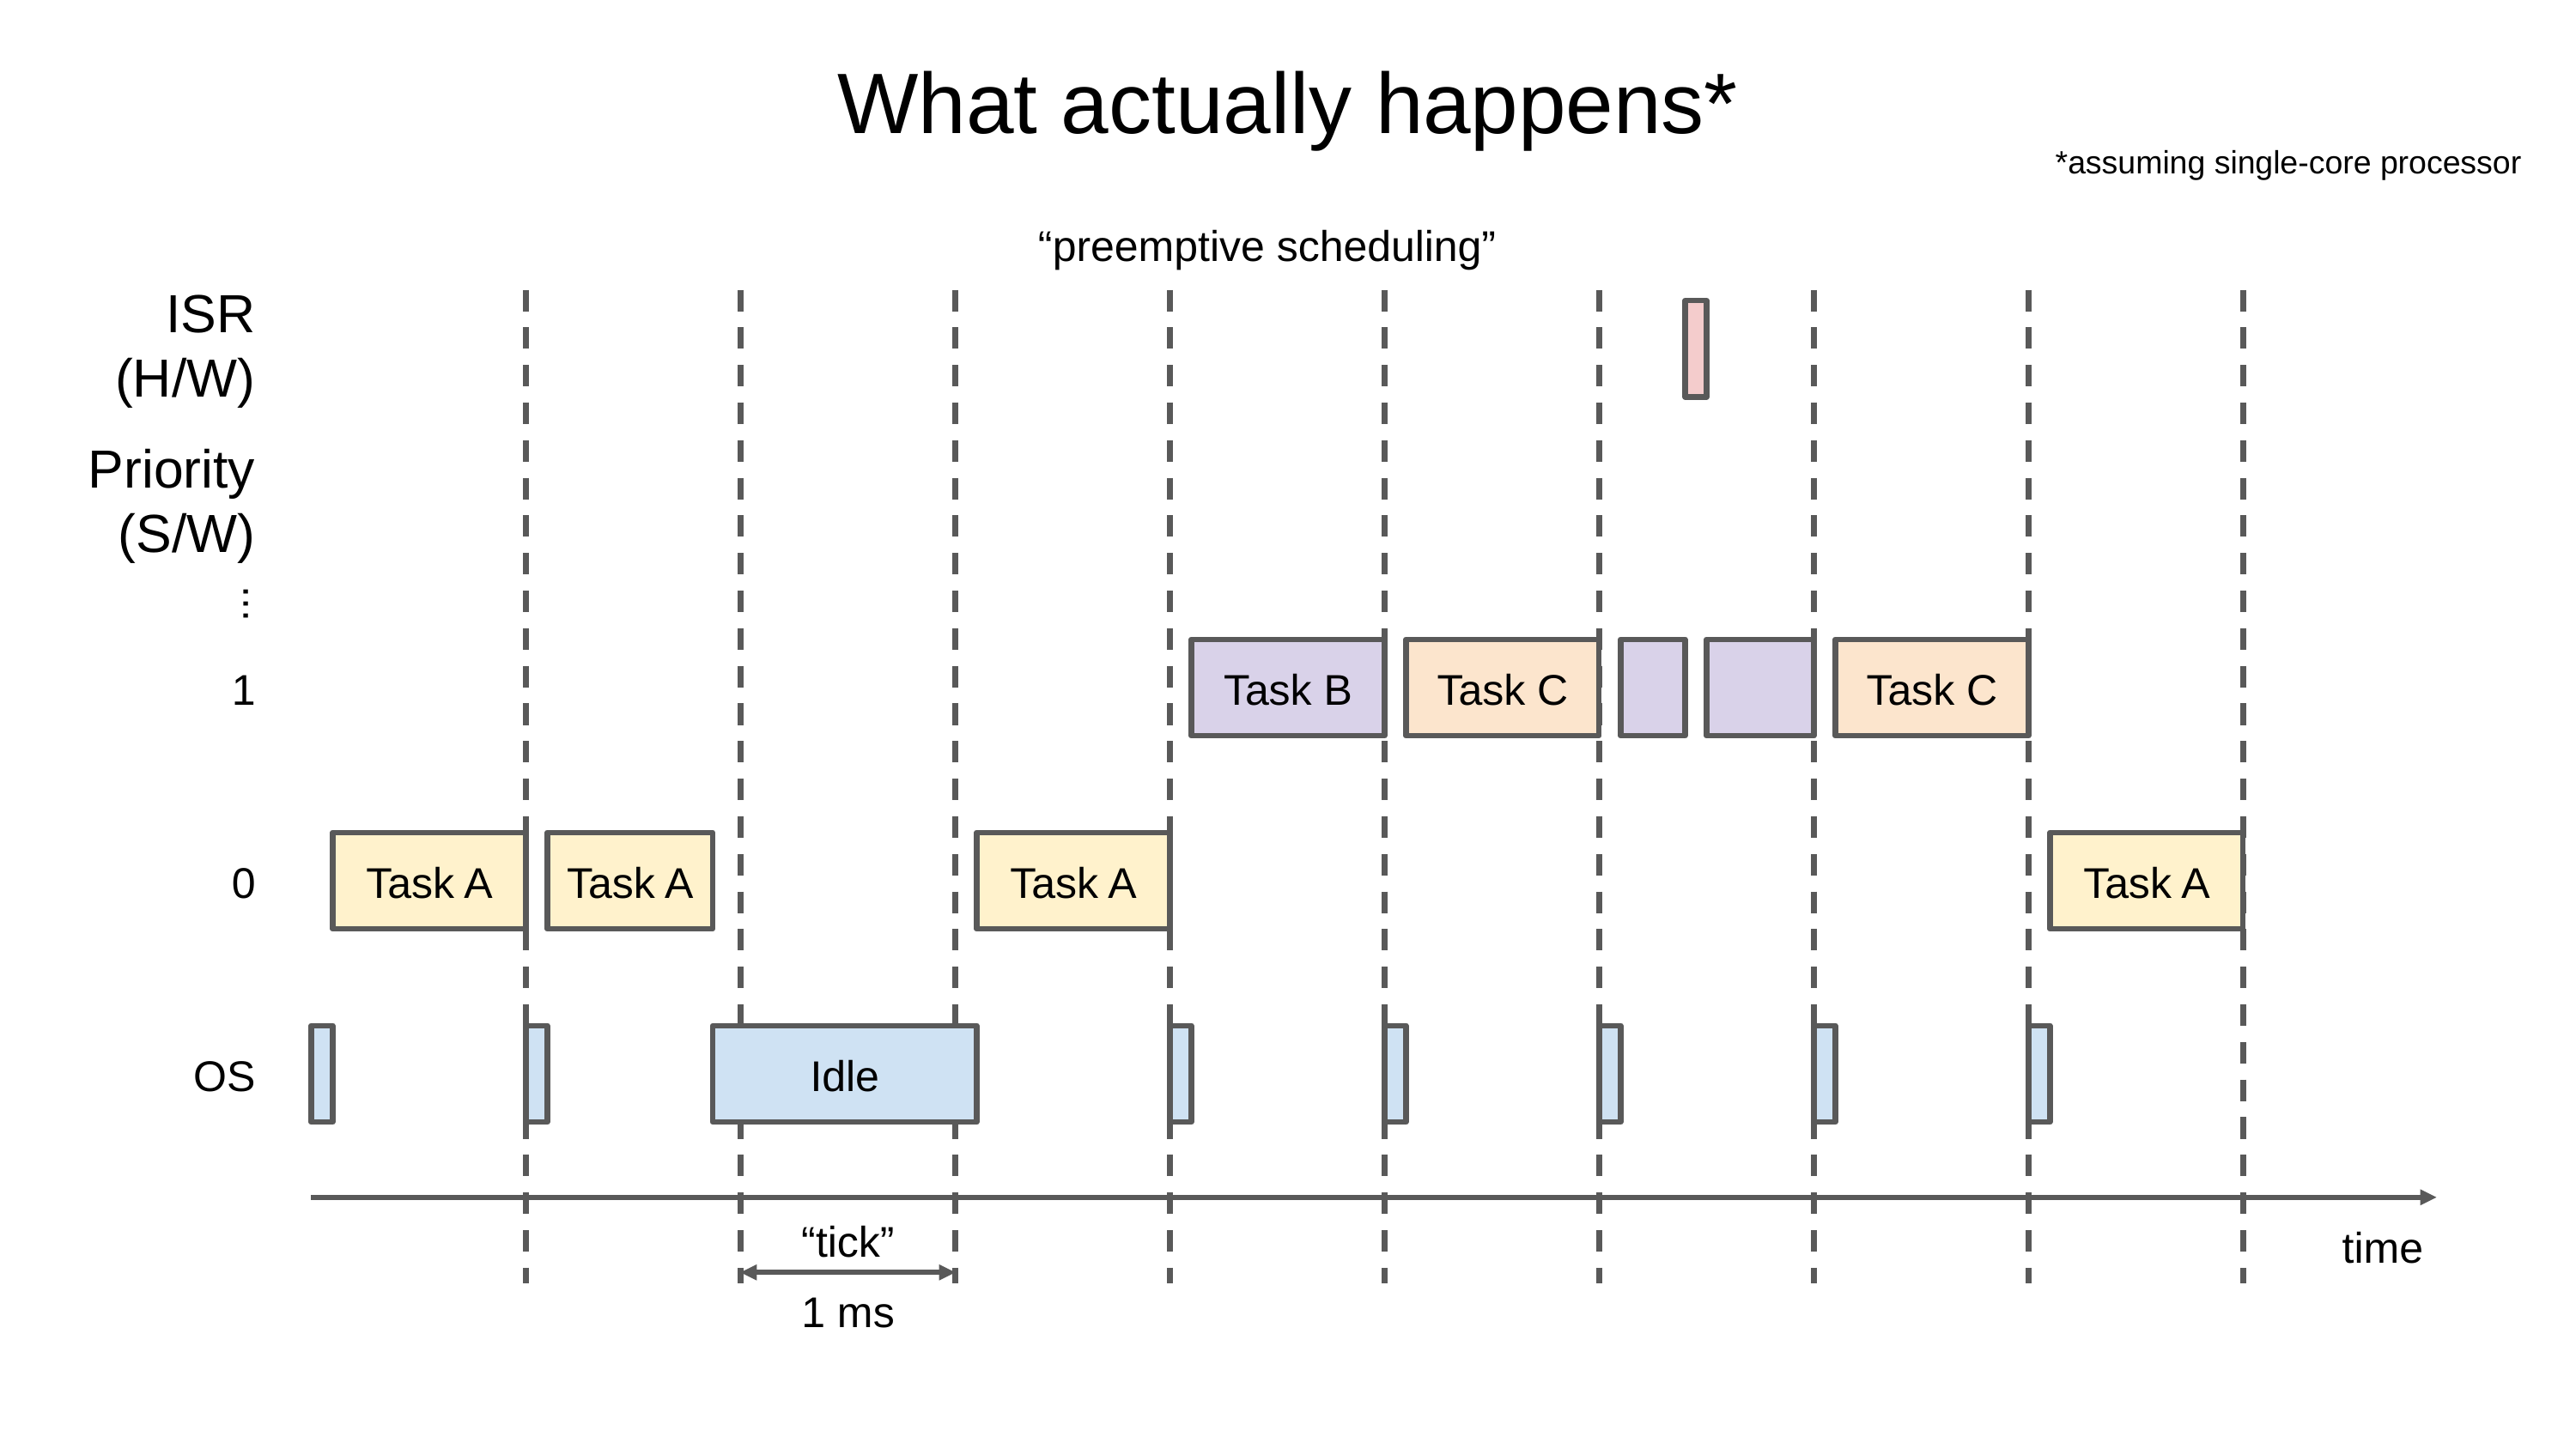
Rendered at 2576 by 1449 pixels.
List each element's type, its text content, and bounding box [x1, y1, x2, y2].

text_box ISR (H/W) [64, 268, 269, 419]
text_box “preemptive scheduling” [955, 212, 1579, 276]
text_box [1685, 300, 1707, 397]
text_box [526, 1025, 548, 1123]
text_box [1620, 639, 1686, 737]
text_box 0 [128, 822, 269, 940]
text_box Task A [976, 832, 1170, 930]
text_box Task C [1835, 639, 2029, 737]
text_box Task A [332, 832, 526, 930]
text_box [1706, 639, 1814, 737]
text_box [2028, 1025, 2050, 1123]
text_box [1599, 1025, 1621, 1123]
text_box Task A [2050, 832, 2244, 930]
text_box “tick” [761, 1208, 935, 1273]
text_box time [2275, 1208, 2490, 1283]
text_box 1 ms [740, 1272, 956, 1348]
text_box [1814, 1025, 1836, 1123]
text_box Task A [547, 832, 713, 930]
text_box ... [171, 542, 290, 665]
text_box Priority (S/W) [64, 428, 269, 569]
text_box [1170, 1025, 1192, 1123]
text_box Idle [713, 1025, 977, 1123]
text_box Task C [1406, 639, 1600, 737]
text_box [1384, 1025, 1406, 1123]
text_box What actually happens* [0, 0, 2576, 199]
text_box OS [128, 1015, 269, 1133]
text_box Task B [1191, 639, 1385, 737]
text_box *assuming single-core processor [2001, 124, 2576, 199]
text_box [311, 1025, 333, 1123]
text_box 1 [128, 628, 269, 747]
